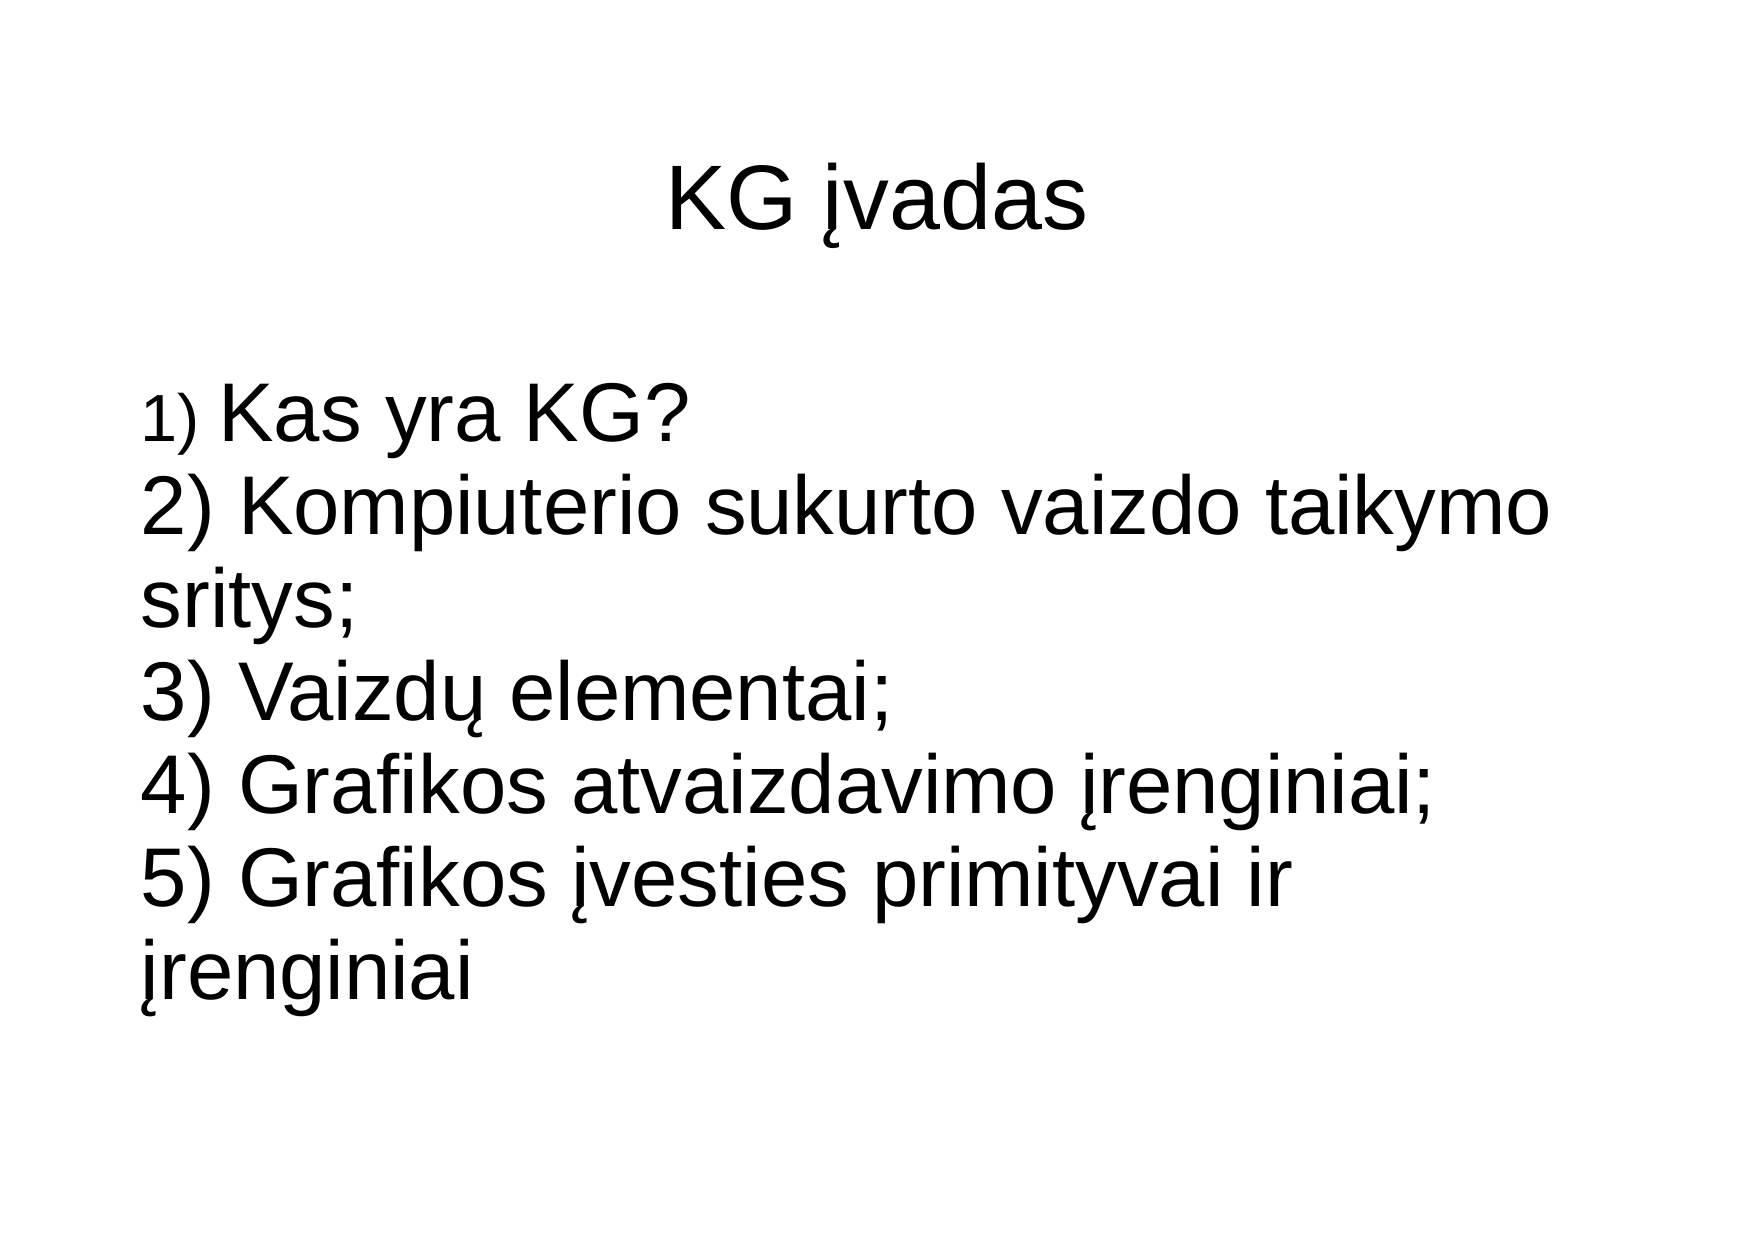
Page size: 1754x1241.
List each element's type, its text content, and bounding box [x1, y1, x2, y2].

subtitle Kas yra KG? Kompiuterio sukurto vaizdo taikymo sritys; Vaizdų elementai; Grafikos atvaizdavimo įrenginiai; Grafikos įvesties primityvai ir įrenginiai [140, 328, 1614, 1055]
title KG įvadas [140, 111, 1614, 284]
